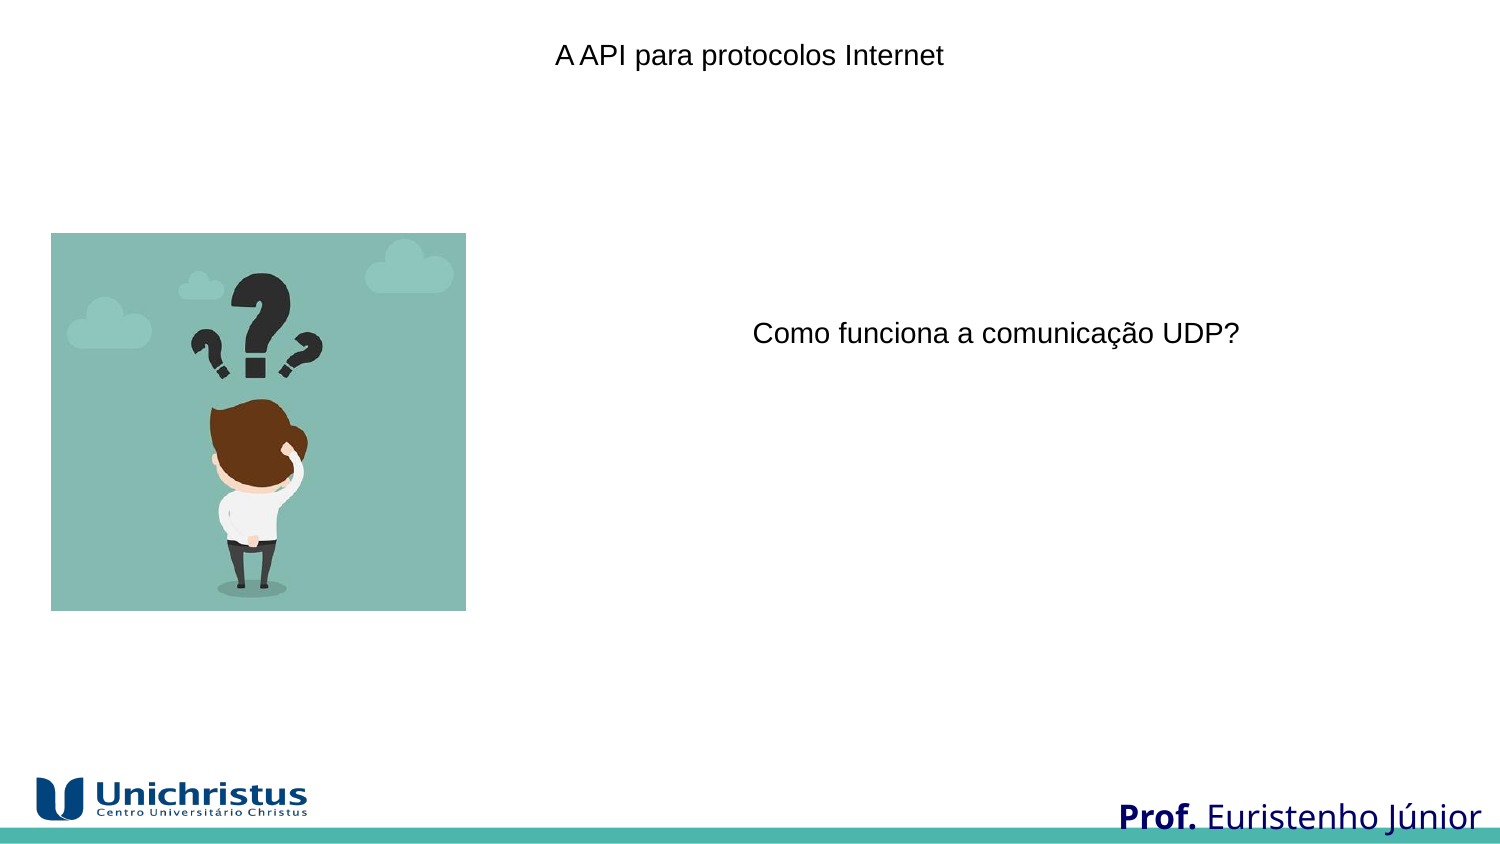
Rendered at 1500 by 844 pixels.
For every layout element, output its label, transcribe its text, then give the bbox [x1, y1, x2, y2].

title A API para protocolos Internet [51, 20, 1449, 137]
picture [51, 233, 466, 611]
picture [32, 775, 311, 822]
list Como funciona a comunicação UDP? [544, 152, 1449, 750]
